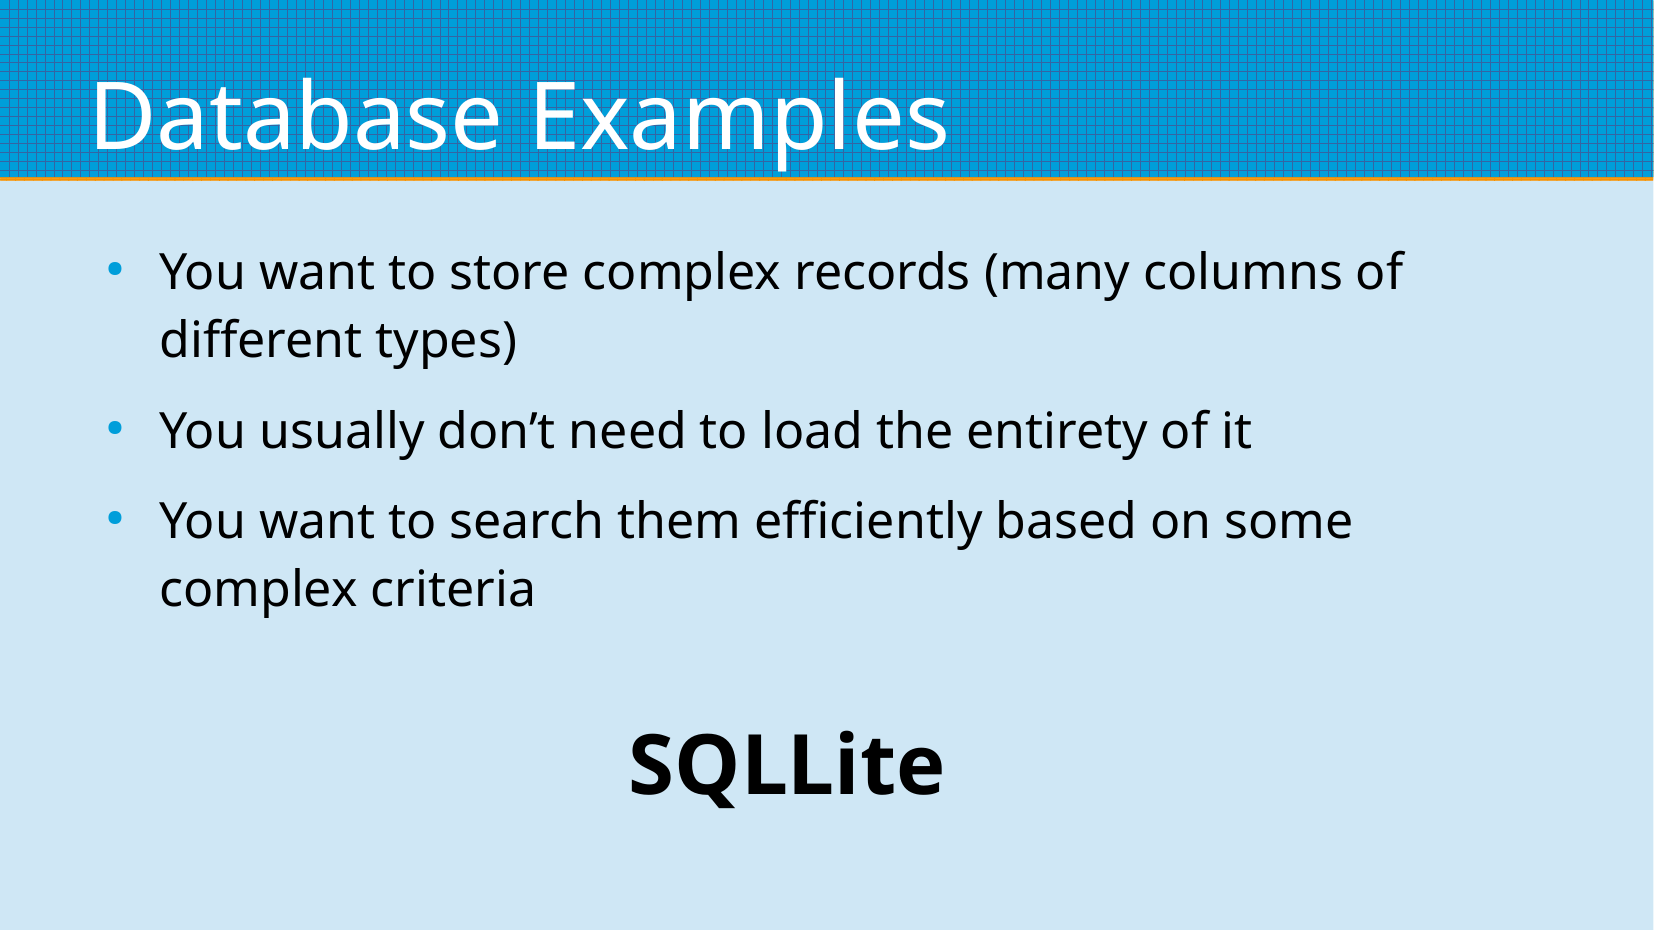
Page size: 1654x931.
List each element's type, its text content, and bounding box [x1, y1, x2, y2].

list You want to store complex records (many columns of different types) You usually don’t need to load the entirety of it You want to search them efficiently based on some complex criteria [88, 236, 1565, 813]
text_box SQLLite [487, 699, 1088, 826]
title Database Examples [88, 14, 1565, 178]
